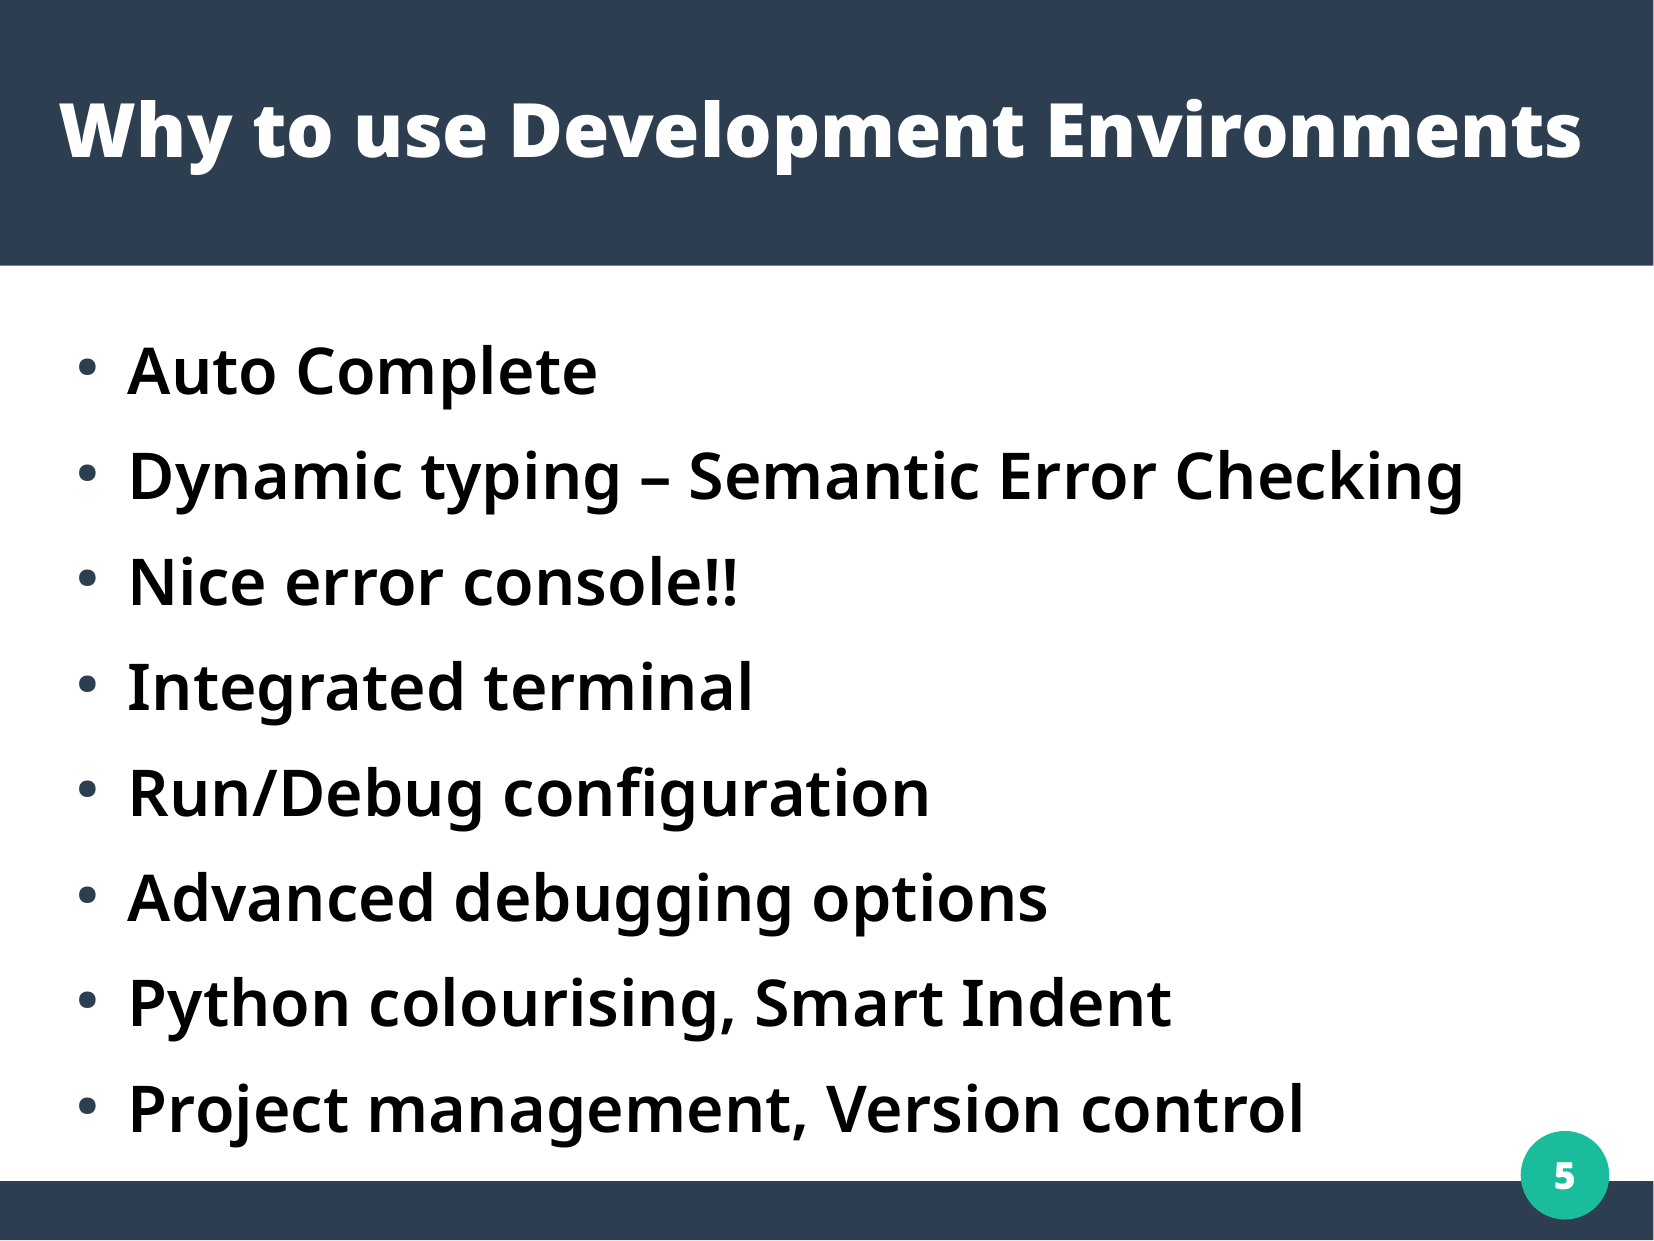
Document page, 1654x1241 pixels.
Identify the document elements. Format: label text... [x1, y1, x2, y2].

title Why to use Development Environments [59, 49, 1595, 207]
list Auto Complete Dynamic typing – Semantic Error Checking Nice error console!! Integrated terminal Run/Debug configuration Advanced debugging options Python colourising, Smart Indent Project management, Version control [59, 324, 1595, 1152]
